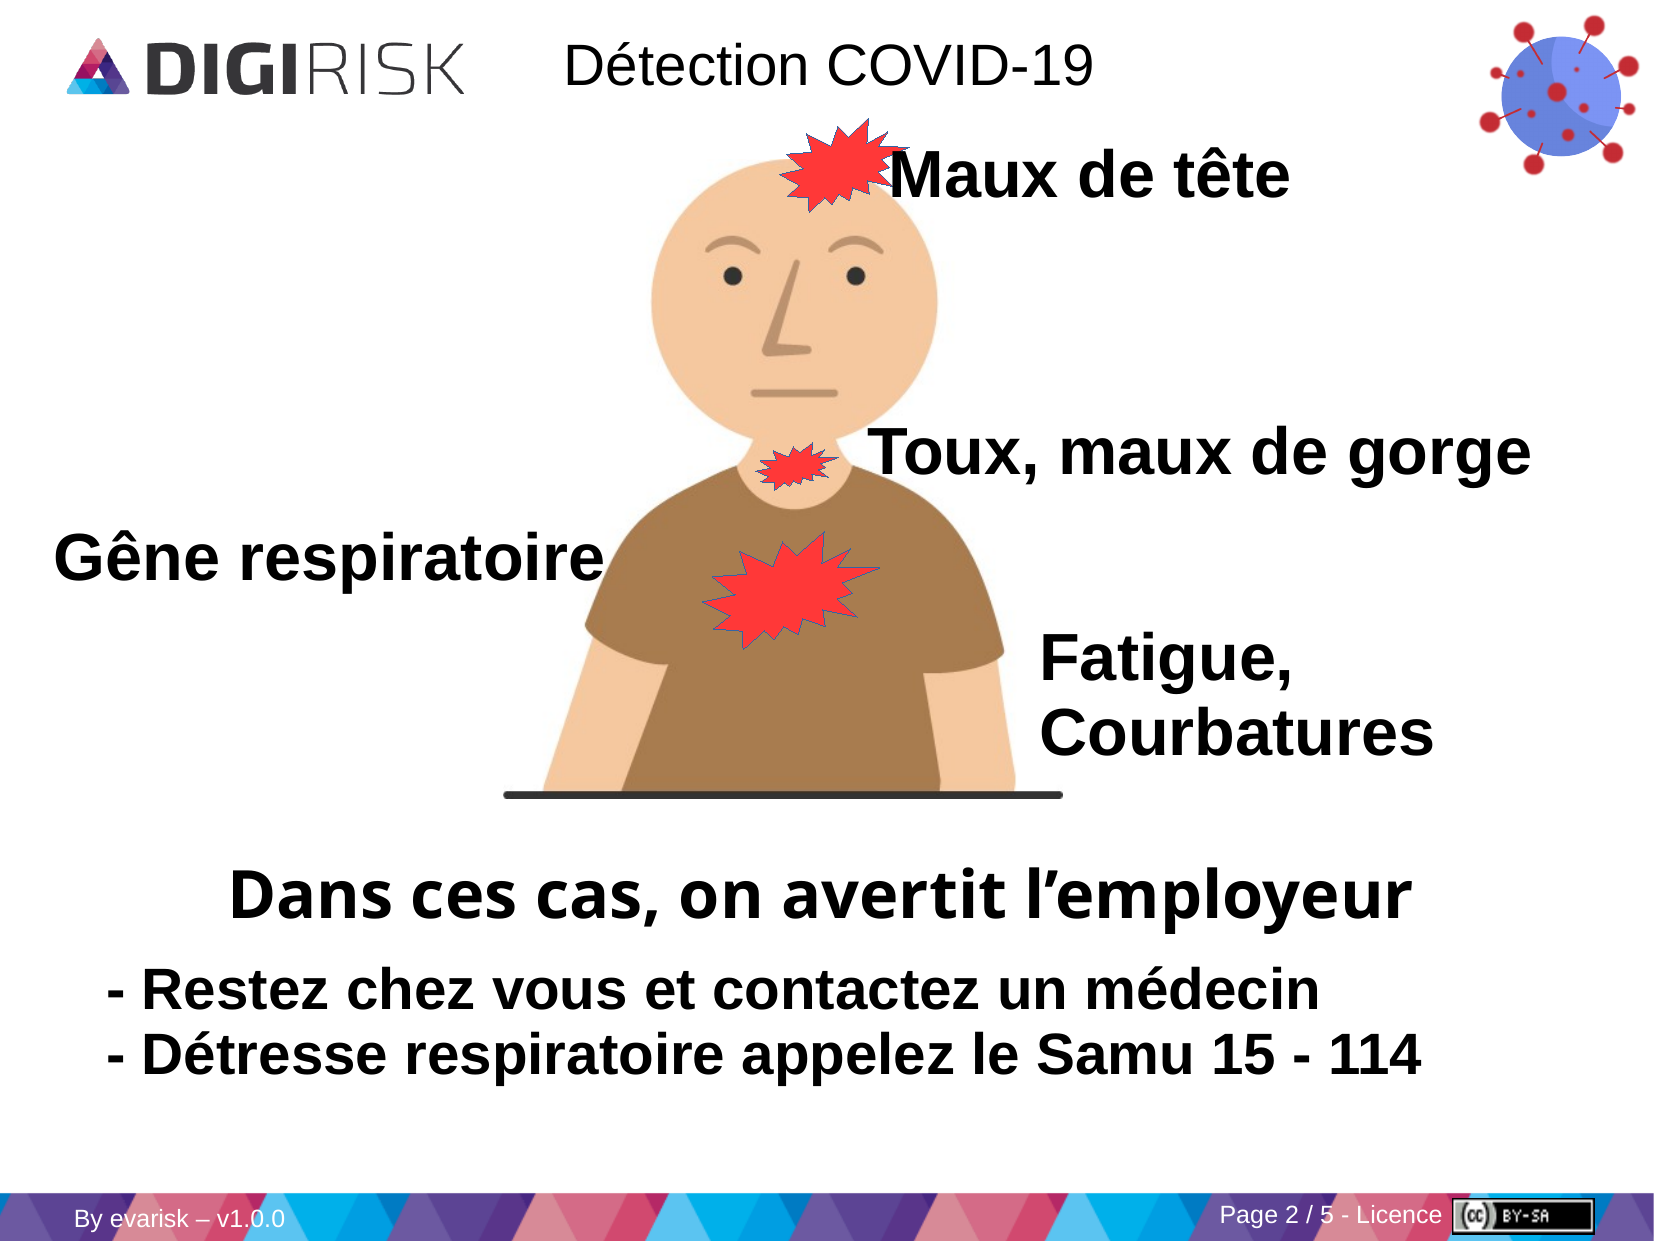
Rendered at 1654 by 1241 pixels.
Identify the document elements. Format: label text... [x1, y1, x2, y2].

text_box Maux de tête [874, 129, 1348, 220]
title Détection COVID-19 [395, 24, 1264, 107]
title Dans ces cas, on avertit l’employeur [59, 851, 1583, 934]
picture [64, 35, 395, 95]
title - Restez chez vous et contactez un médecin - Détresse respiratoire appelez le Samu 15 - 114 [106, 944, 1524, 1099]
text_box [755, 442, 839, 491]
picture [1470, 6, 1648, 184]
text_box [702, 531, 880, 650]
picture [503, 159, 1063, 799]
title Fatigue, Courbatures [1039, 620, 1560, 770]
text_box Gêne respiratoire [39, 512, 662, 603]
text_box Toux, maux de gorge [852, 406, 1589, 497]
text_box [779, 118, 874, 213]
picture [0, 1175, 1654, 1241]
